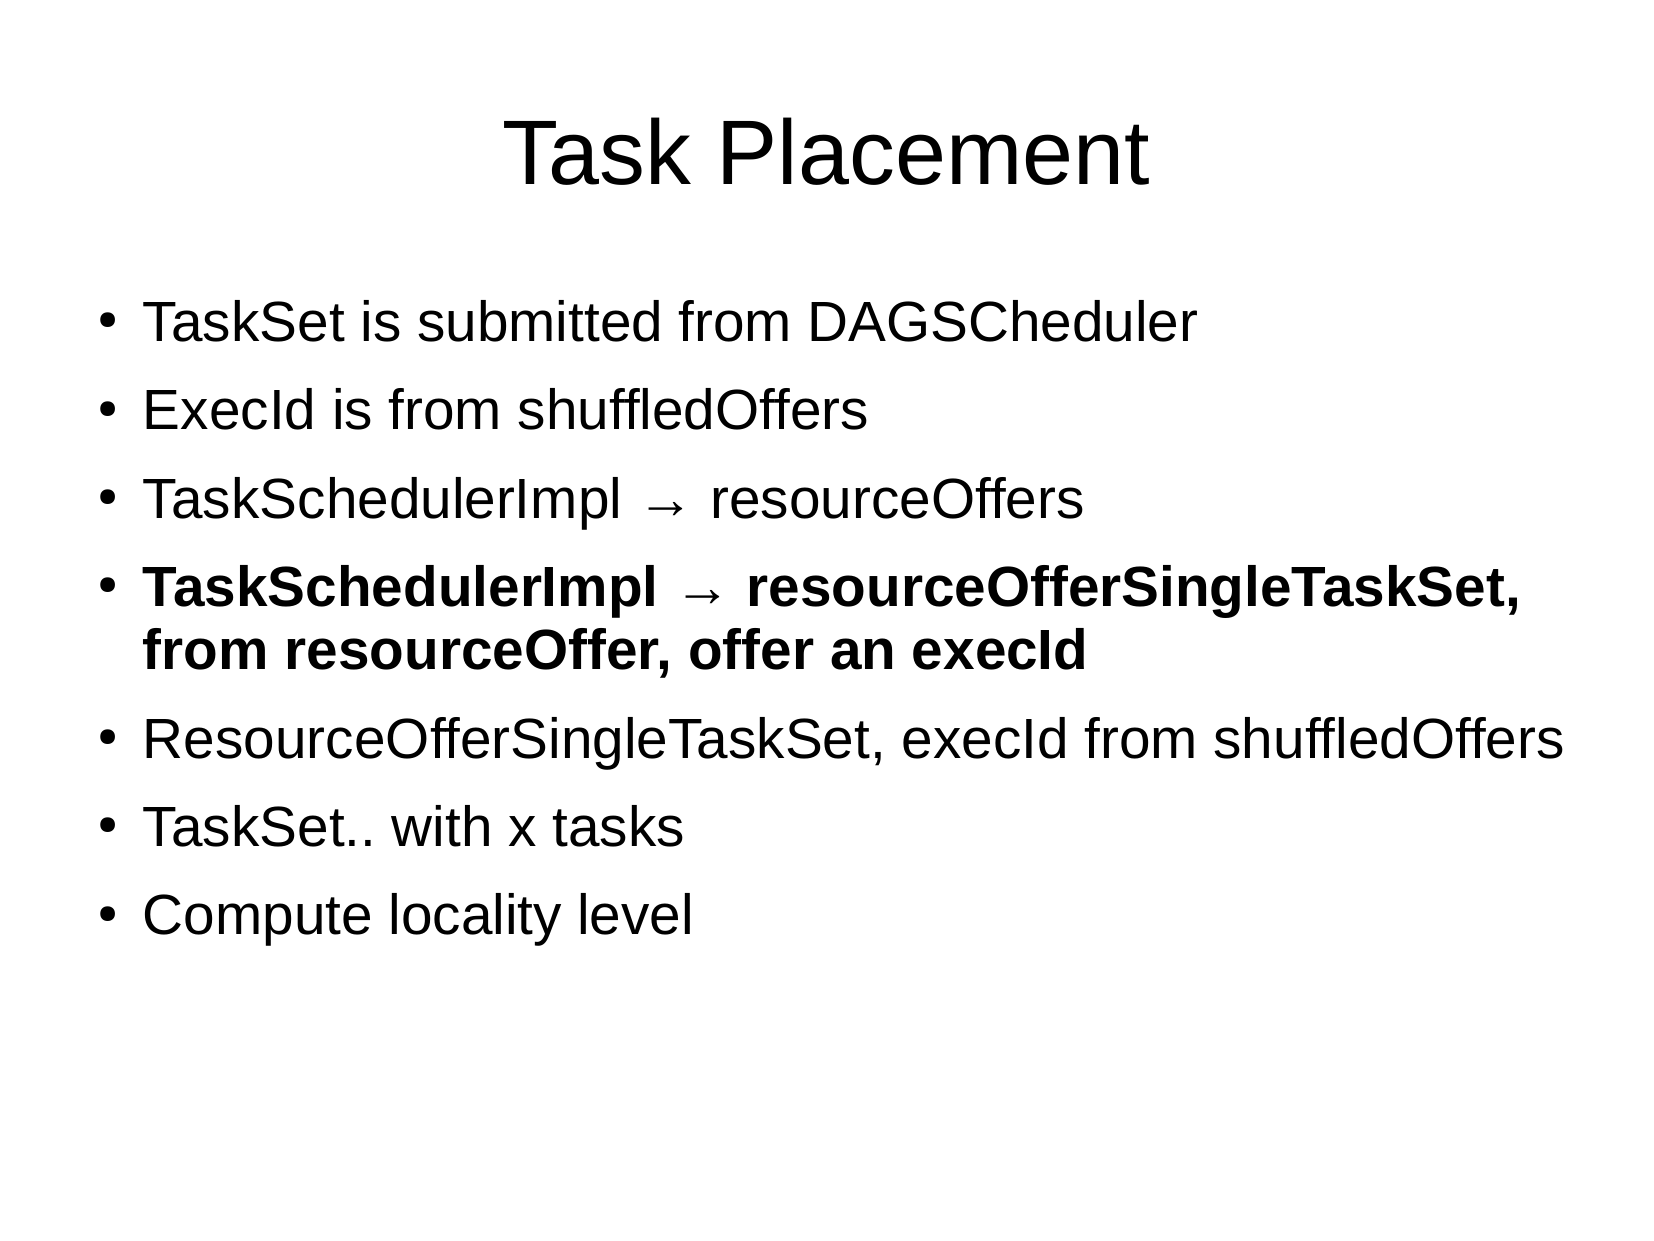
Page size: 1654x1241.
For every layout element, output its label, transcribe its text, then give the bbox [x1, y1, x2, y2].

list TaskSet is submitted from DAGSCheduler ExecId is from shuffledOffers TaskSchedulerImpl → resourceOffers TaskSchedulerImpl → resourceOfferSingleTaskSet, from resourceOffer, offer an execId ResourceOfferSingleTaskSet, execId from shuffledOffers TaskSet.. with x tasks Compute locality level [82, 290, 1571, 1010]
title Task Placement [82, 49, 1571, 257]
